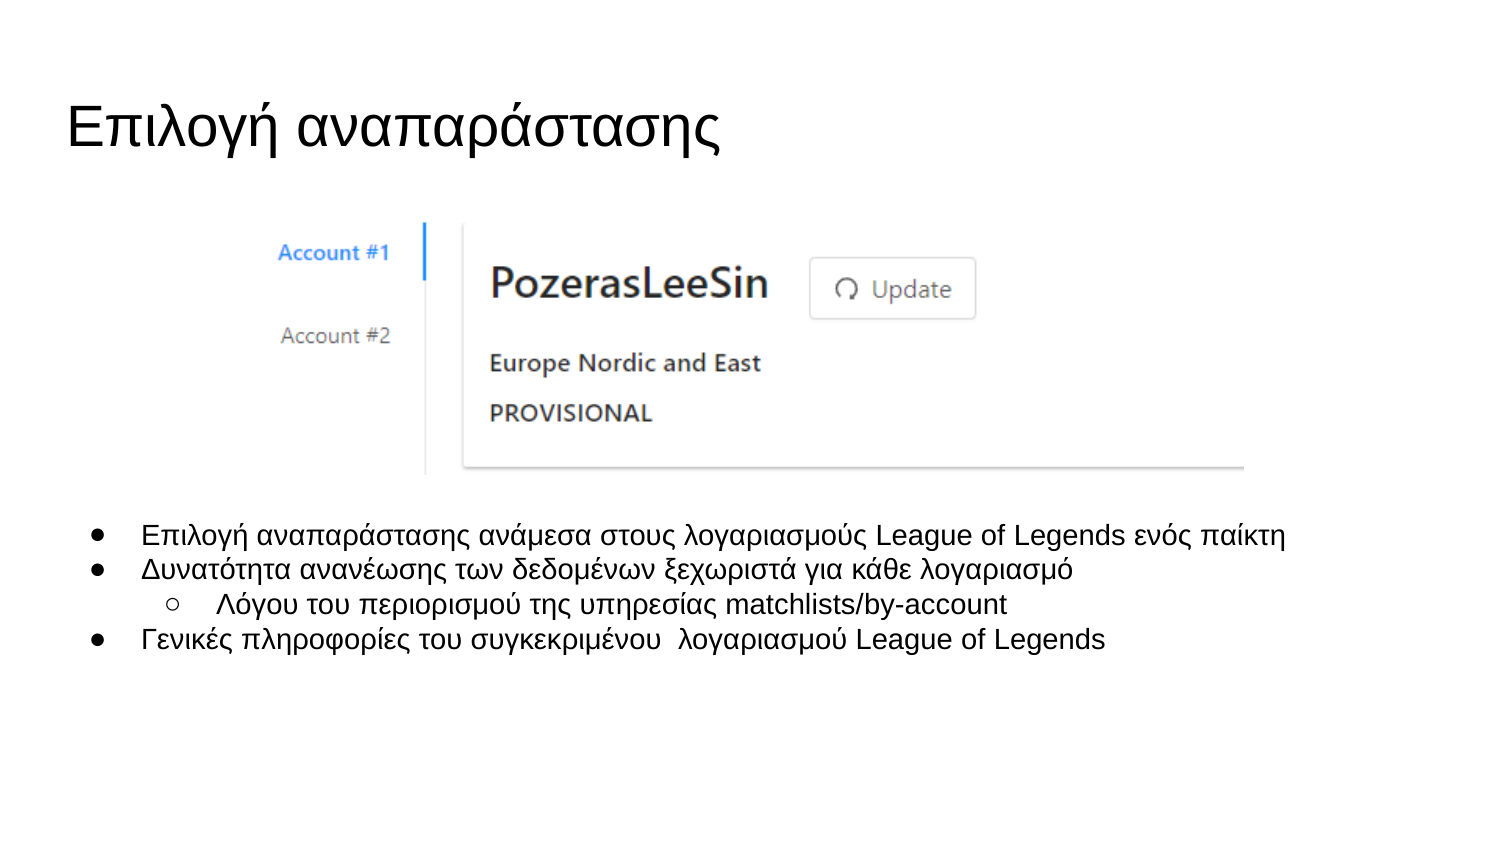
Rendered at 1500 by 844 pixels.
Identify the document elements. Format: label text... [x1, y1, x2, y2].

title Επιλογή αναπαράστασης [51, 72, 1449, 167]
picture [256, 193, 1244, 475]
text_box Επιλογή αναπαράστασης ανάμεσα στους λογαριασμούς League of Legends ενός παίκτη Δυνατότητα ανανέωσης των δεδομένων ξεχωριστά για κάθε λογαριασμό Λόγου του περιορισμού της υπηρεσίας matchlists/by-account Γενικές πληροφορίες του συγκεκριμένου λογαριασμού League of Legends [51, 500, 1449, 813]
